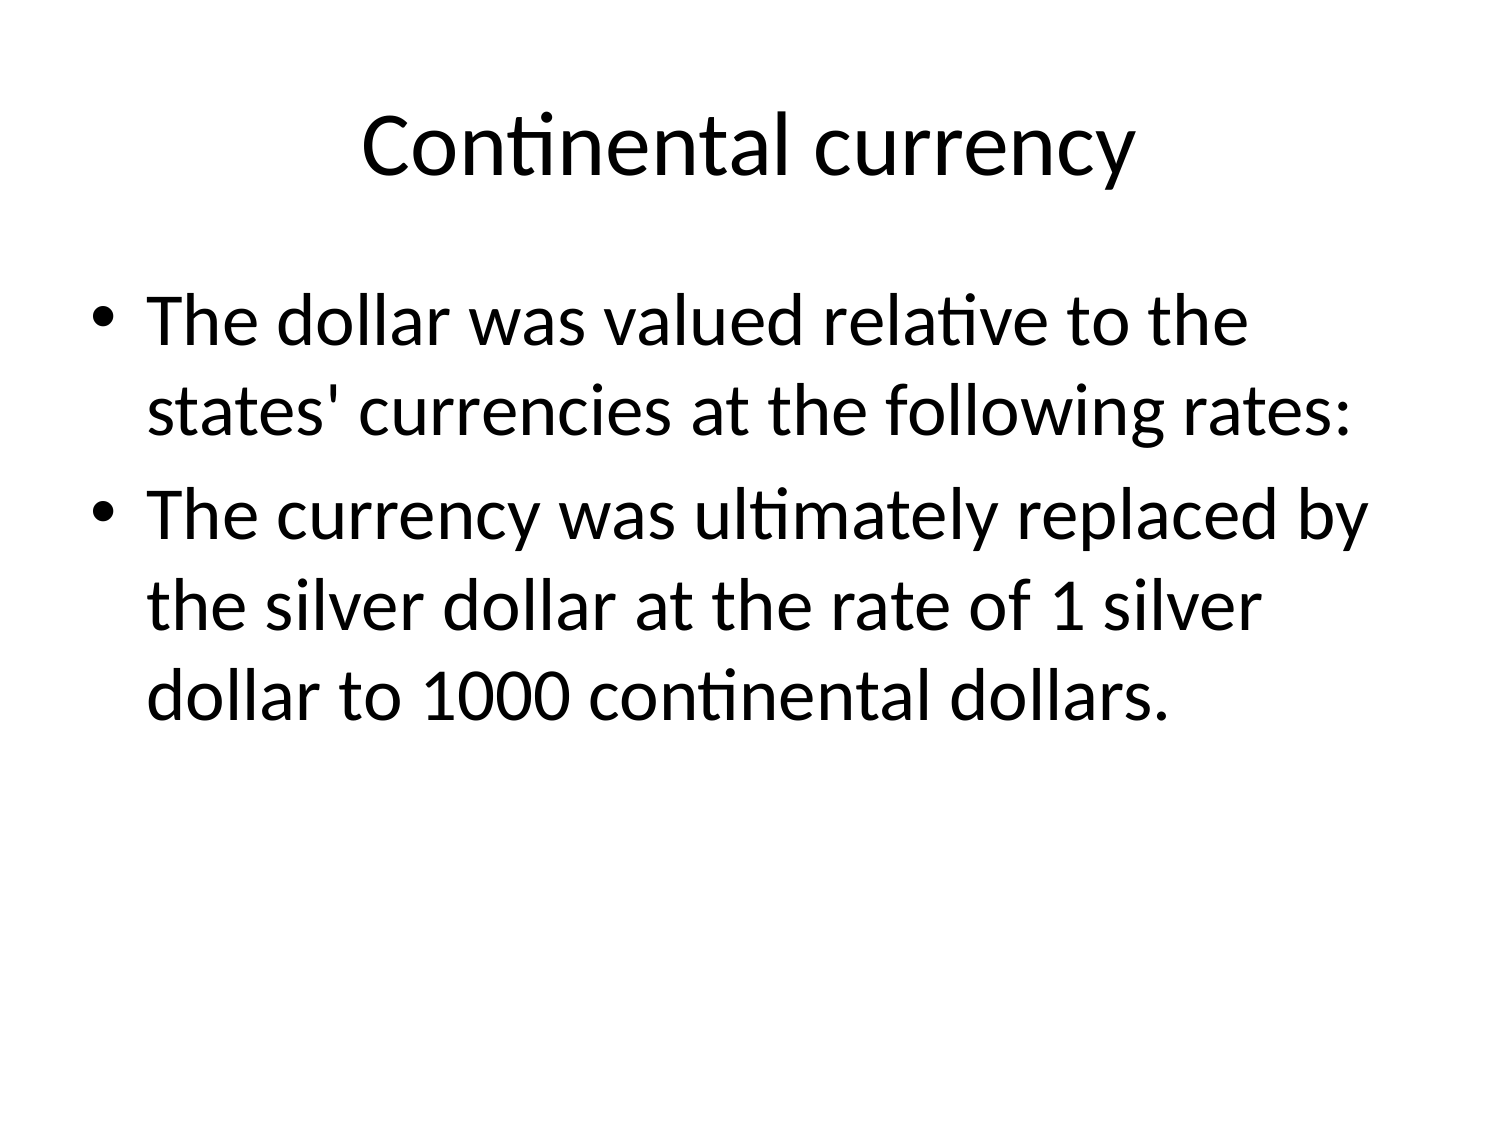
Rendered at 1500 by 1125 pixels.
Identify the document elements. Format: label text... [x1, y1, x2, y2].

title Continental currency [75, 45, 1425, 233]
list The dollar was valued relative to the states' currencies at the following rates: The currency was ultimately replaced by the silver dollar at the rate of 1 silver dollar to 1000 continental dollars. [75, 262, 1425, 1005]
